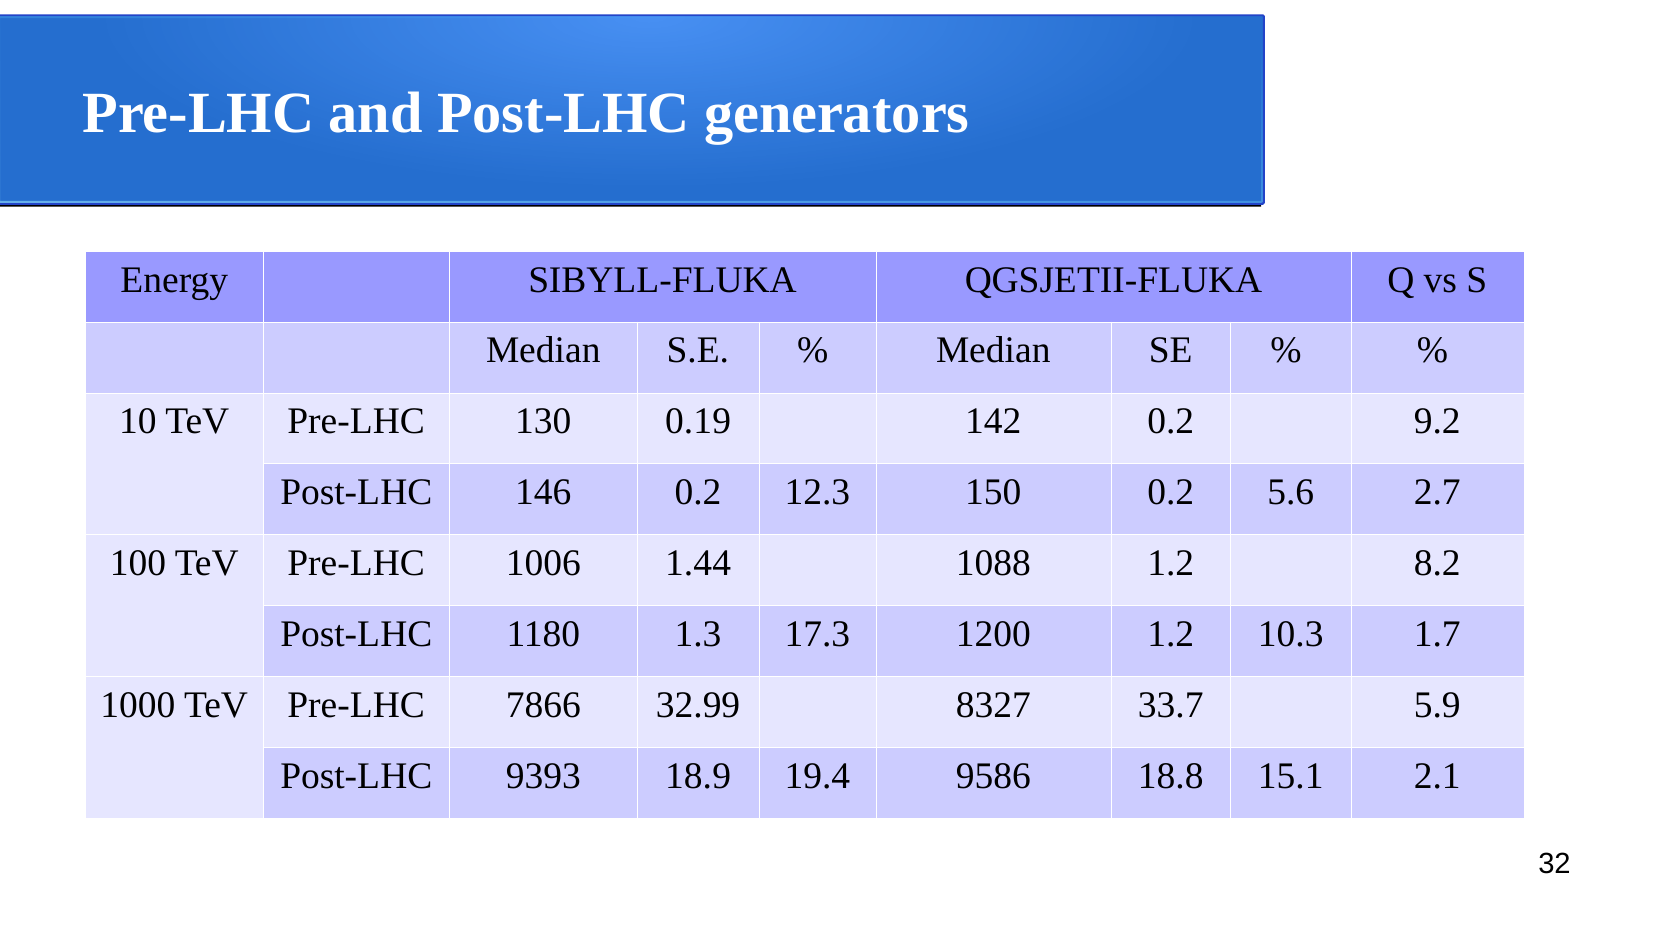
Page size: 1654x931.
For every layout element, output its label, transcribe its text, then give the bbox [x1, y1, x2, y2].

table_cell 10.3 [1231, 606, 1351, 676]
table_cell 15.1 [1231, 748, 1351, 818]
table_cell [1231, 535, 1351, 605]
table_cell 1006 [450, 535, 637, 605]
table_header [264, 252, 449, 322]
table_cell 0.2 [638, 464, 759, 534]
table_cell 2.1 [1352, 748, 1524, 818]
table_cell 8.2 [1352, 535, 1524, 605]
table_cell 1.3 [638, 606, 759, 676]
table_cell 0.2 [1112, 394, 1230, 463]
table_cell 17.3 [760, 606, 876, 676]
table_cell 150 [877, 464, 1111, 534]
table_cell 1000 TeV [86, 677, 263, 818]
table_header Energy [86, 252, 263, 322]
table_cell 9.2 [1352, 394, 1524, 463]
table_cell [264, 323, 449, 393]
table_cell 19.4 [760, 748, 876, 818]
table_cell S.E. [638, 323, 759, 393]
table_header QGSJETII-FLUKA [877, 252, 1351, 322]
table_cell % [1352, 323, 1524, 393]
table_header Q vs S [1352, 252, 1524, 322]
table_cell 18.9 [638, 748, 759, 818]
table_cell 130 [450, 394, 637, 463]
table_cell 8327 [877, 677, 1111, 747]
table_cell 32.99 [638, 677, 759, 747]
table_cell SE [1112, 323, 1230, 393]
table_cell Median [877, 323, 1111, 393]
table_cell 1180 [450, 606, 637, 676]
table_cell [760, 535, 876, 605]
table_cell 1.2 [1112, 535, 1230, 605]
table_cell 142 [877, 394, 1111, 463]
table_cell % [760, 323, 876, 393]
table_cell 0.19 [638, 394, 759, 463]
table_cell 33.7 [1112, 677, 1230, 747]
table_cell Pre-LHC [264, 677, 449, 747]
table_cell Post-LHC [264, 606, 449, 676]
table_cell Pre-LHC [264, 535, 449, 605]
table_cell [760, 677, 876, 747]
table_cell 12.3 [760, 464, 876, 534]
table_cell % [1231, 323, 1351, 393]
table_cell 5.6 [1231, 464, 1351, 534]
table_cell [1231, 394, 1351, 463]
table_cell [86, 323, 263, 393]
table_cell [760, 394, 876, 463]
table_cell 1.2 [1112, 606, 1230, 676]
table_cell [1231, 677, 1351, 747]
table_cell 7866 [450, 677, 637, 747]
table_cell 1.44 [638, 535, 759, 605]
table_cell Post-LHC [264, 748, 449, 818]
table_cell 5.9 [1352, 677, 1524, 747]
table_cell 1.7 [1352, 606, 1524, 676]
table_cell 18.8 [1112, 748, 1230, 818]
table_cell 1088 [877, 535, 1111, 605]
table_cell Pre-LHC [264, 394, 449, 463]
title Pre-LHC and Post-LHC generators [82, 29, 1235, 195]
table_cell 1200 [877, 606, 1111, 676]
table_cell 146 [450, 464, 637, 534]
table_cell 10 TeV [86, 394, 263, 534]
table_cell 2.7 [1352, 464, 1524, 534]
table_cell 0.2 [1112, 464, 1230, 534]
table_cell 100 TeV [86, 535, 263, 676]
table_cell Median [450, 323, 637, 393]
table_header SIBYLL-FLUKA [450, 252, 876, 322]
table_cell 9586 [877, 748, 1111, 818]
table_cell 9393 [450, 748, 637, 818]
table_cell Post-LHC [264, 464, 449, 534]
